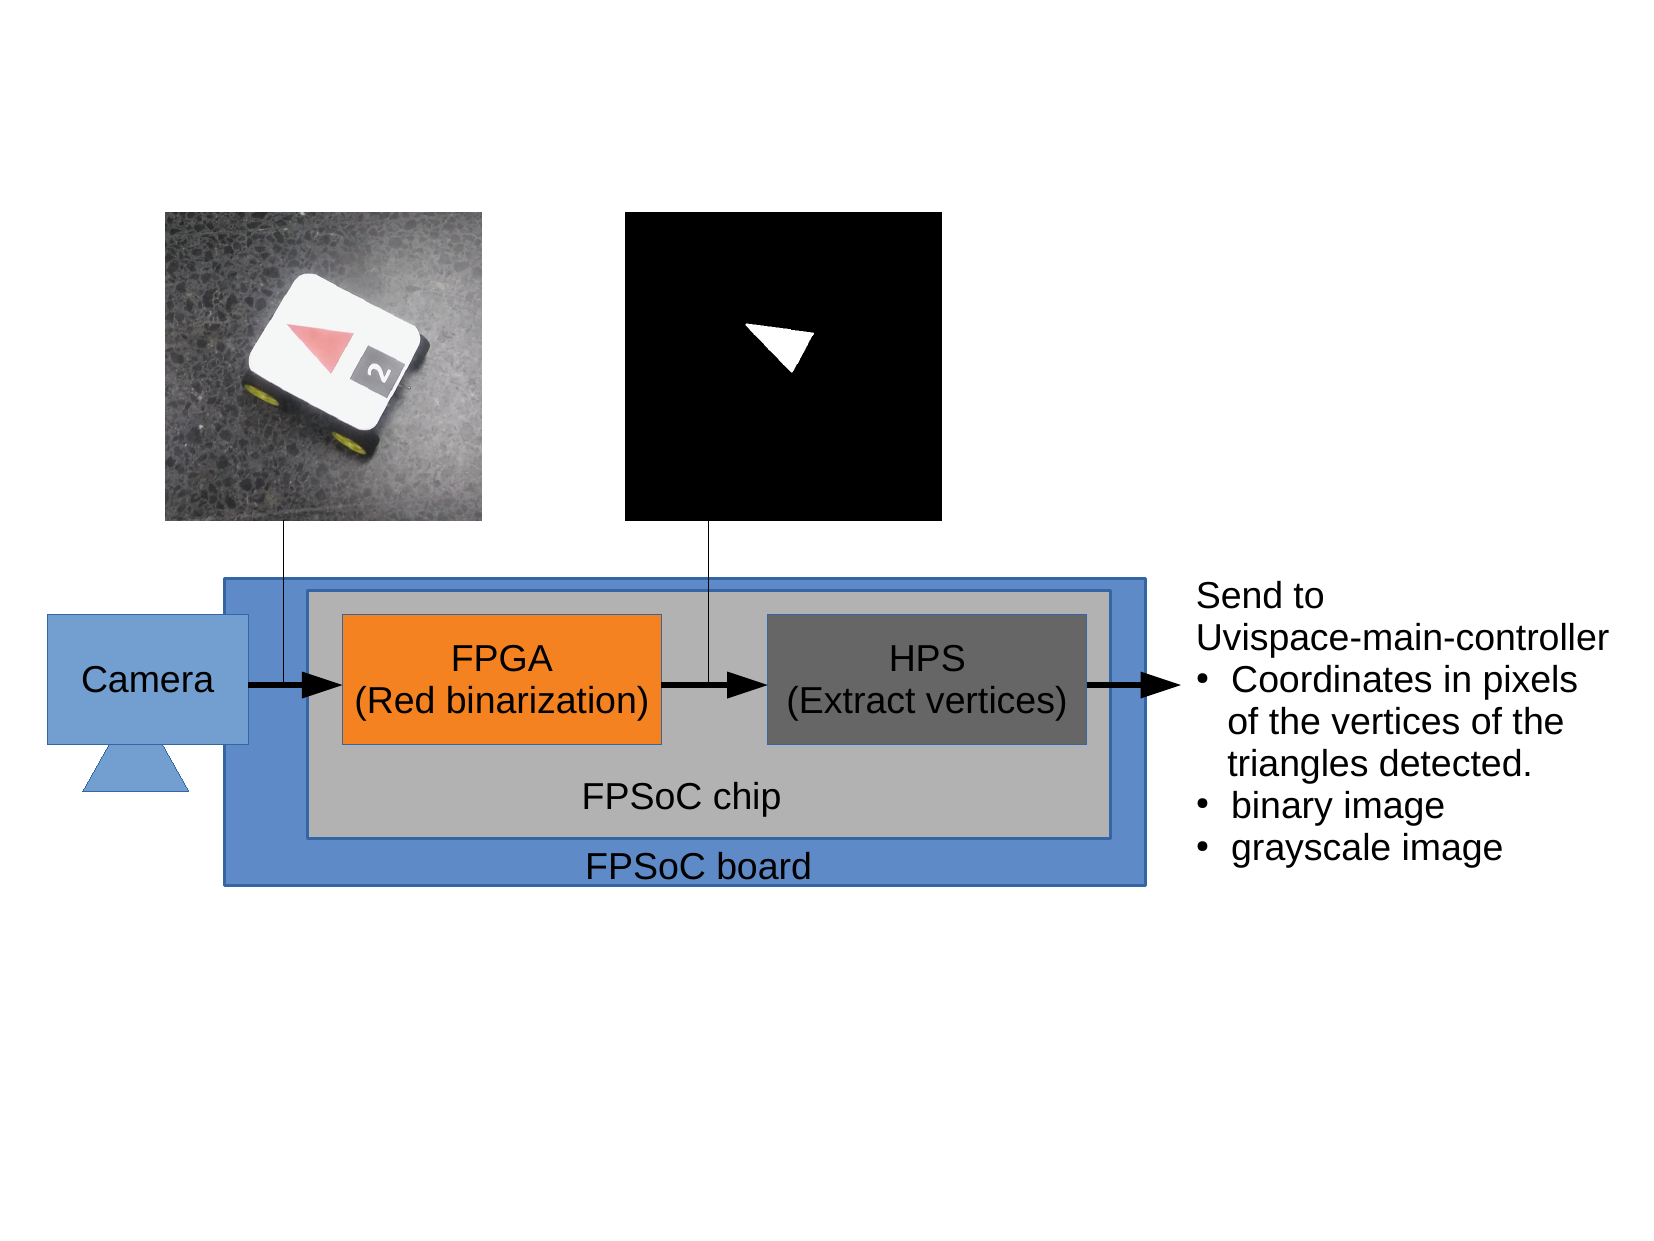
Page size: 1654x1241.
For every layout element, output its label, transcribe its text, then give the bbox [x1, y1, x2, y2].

text_box [709, 578, 1146, 684]
text_box FPSoC chip [566, 767, 824, 875]
text_box Camera [47, 614, 249, 745]
text_box [224, 686, 1146, 886]
text_box [82, 744, 189, 792]
picture [625, 212, 942, 521]
text_box [224, 578, 283, 682]
picture [165, 212, 482, 521]
text_box HPS (Extract vertices) [767, 614, 1087, 745]
text_box FPSoC board [570, 838, 827, 945]
text_box FPGA (Red binarization) [342, 614, 662, 745]
text_box Send to Uvispace-main-controller Coordinates in pixels of the vertices of the triangles detected. binary image grayscale image [1181, 566, 1625, 876]
text_box [284, 578, 708, 684]
